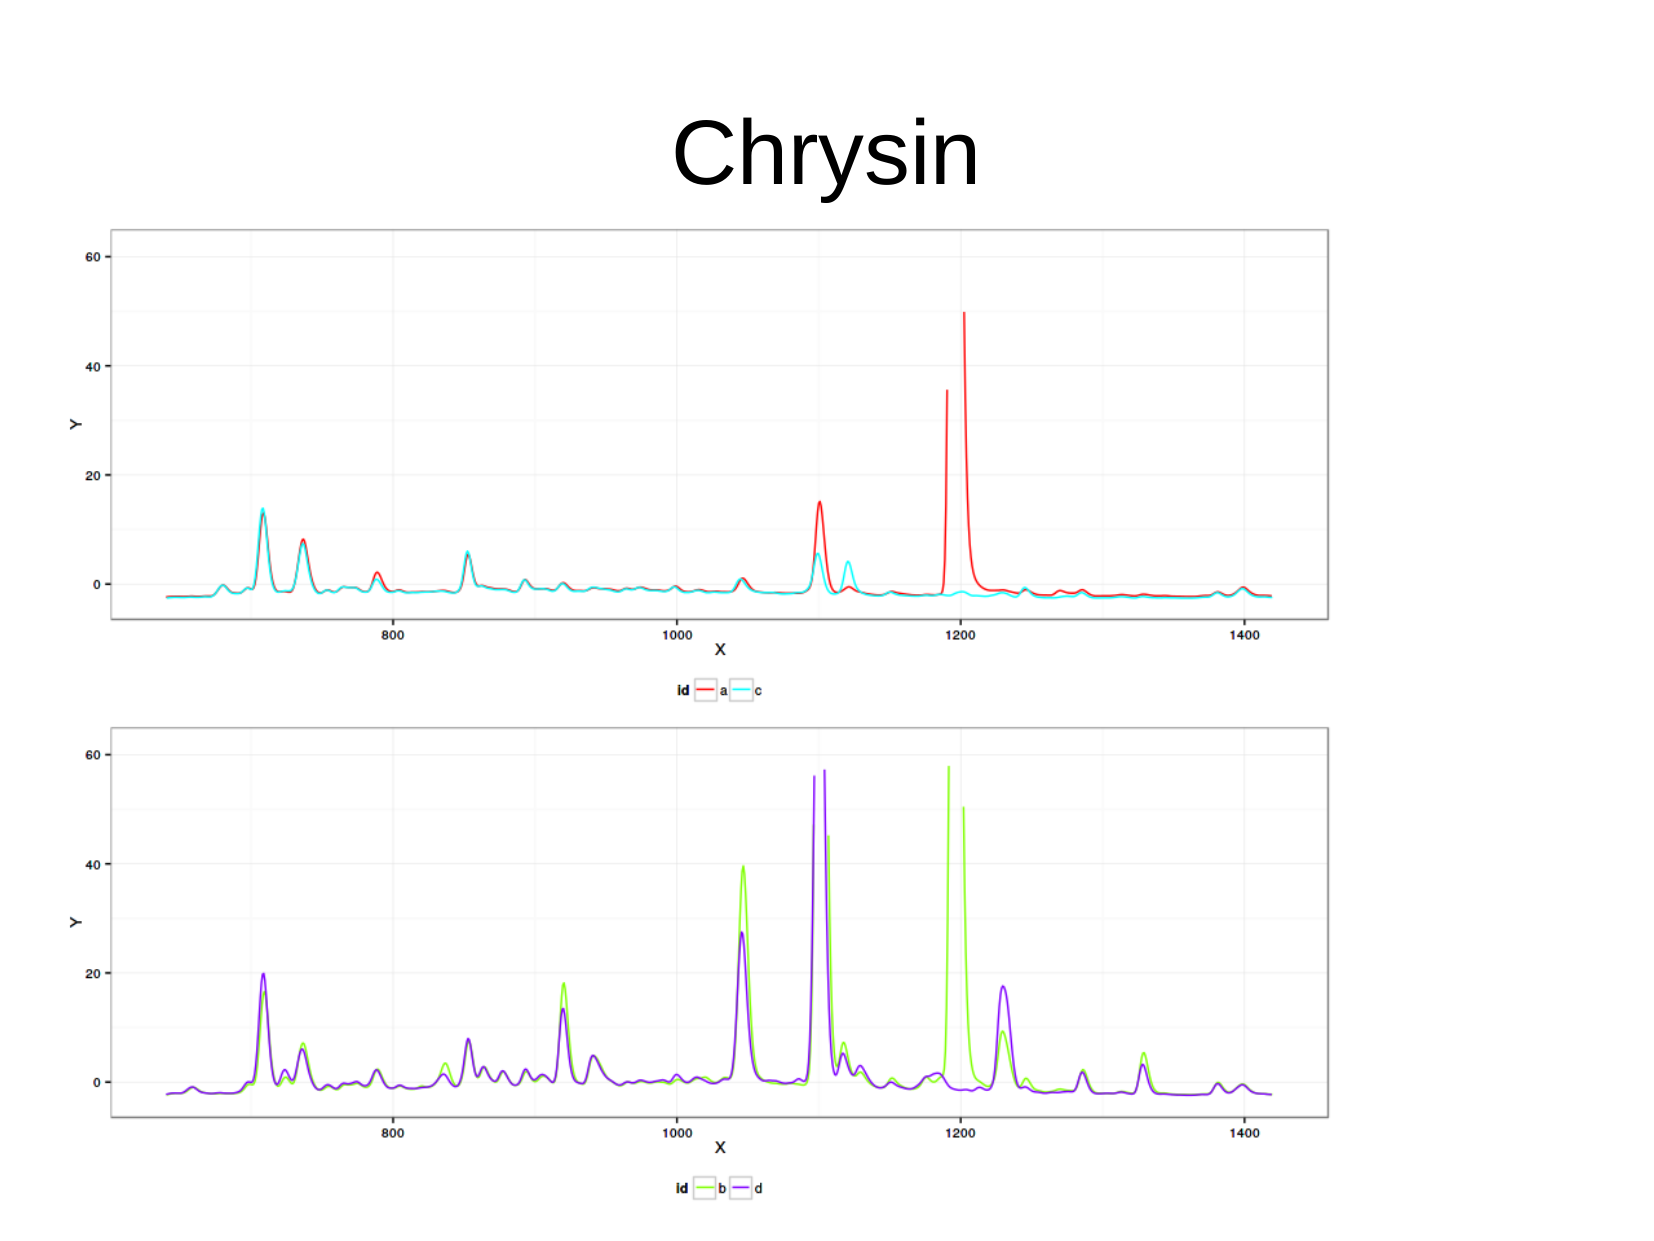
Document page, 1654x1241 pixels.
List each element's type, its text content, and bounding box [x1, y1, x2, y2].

picture [56, 211, 1347, 1227]
title Chrysin [82, 49, 1571, 257]
